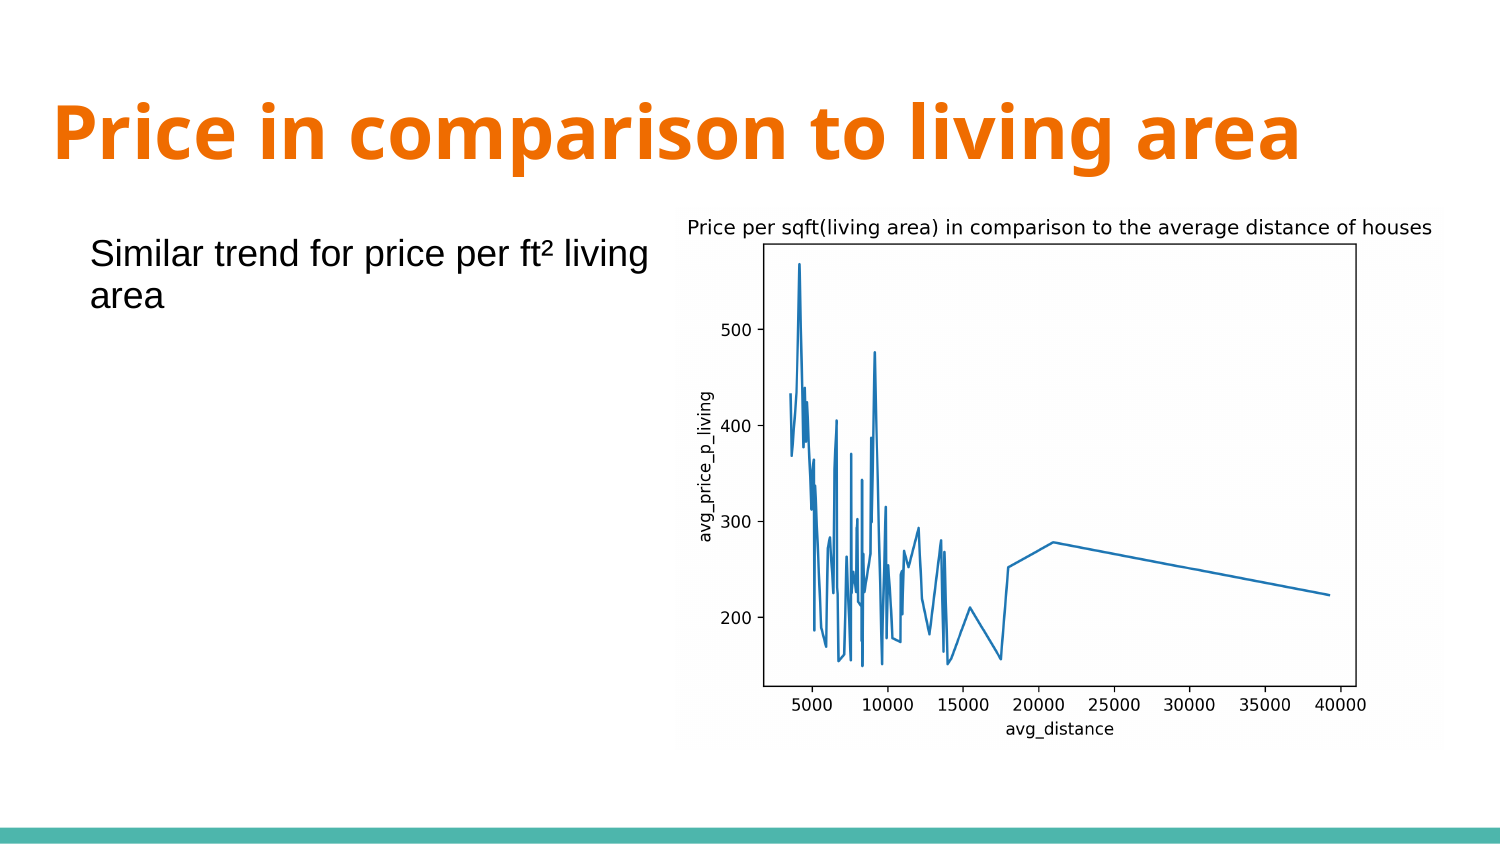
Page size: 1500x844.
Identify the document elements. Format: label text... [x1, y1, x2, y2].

text_box Similar trend for price per ft² living area [75, 225, 676, 751]
title Price in comparison to living area [51, 72, 1449, 189]
picture [675, 207, 1444, 750]
